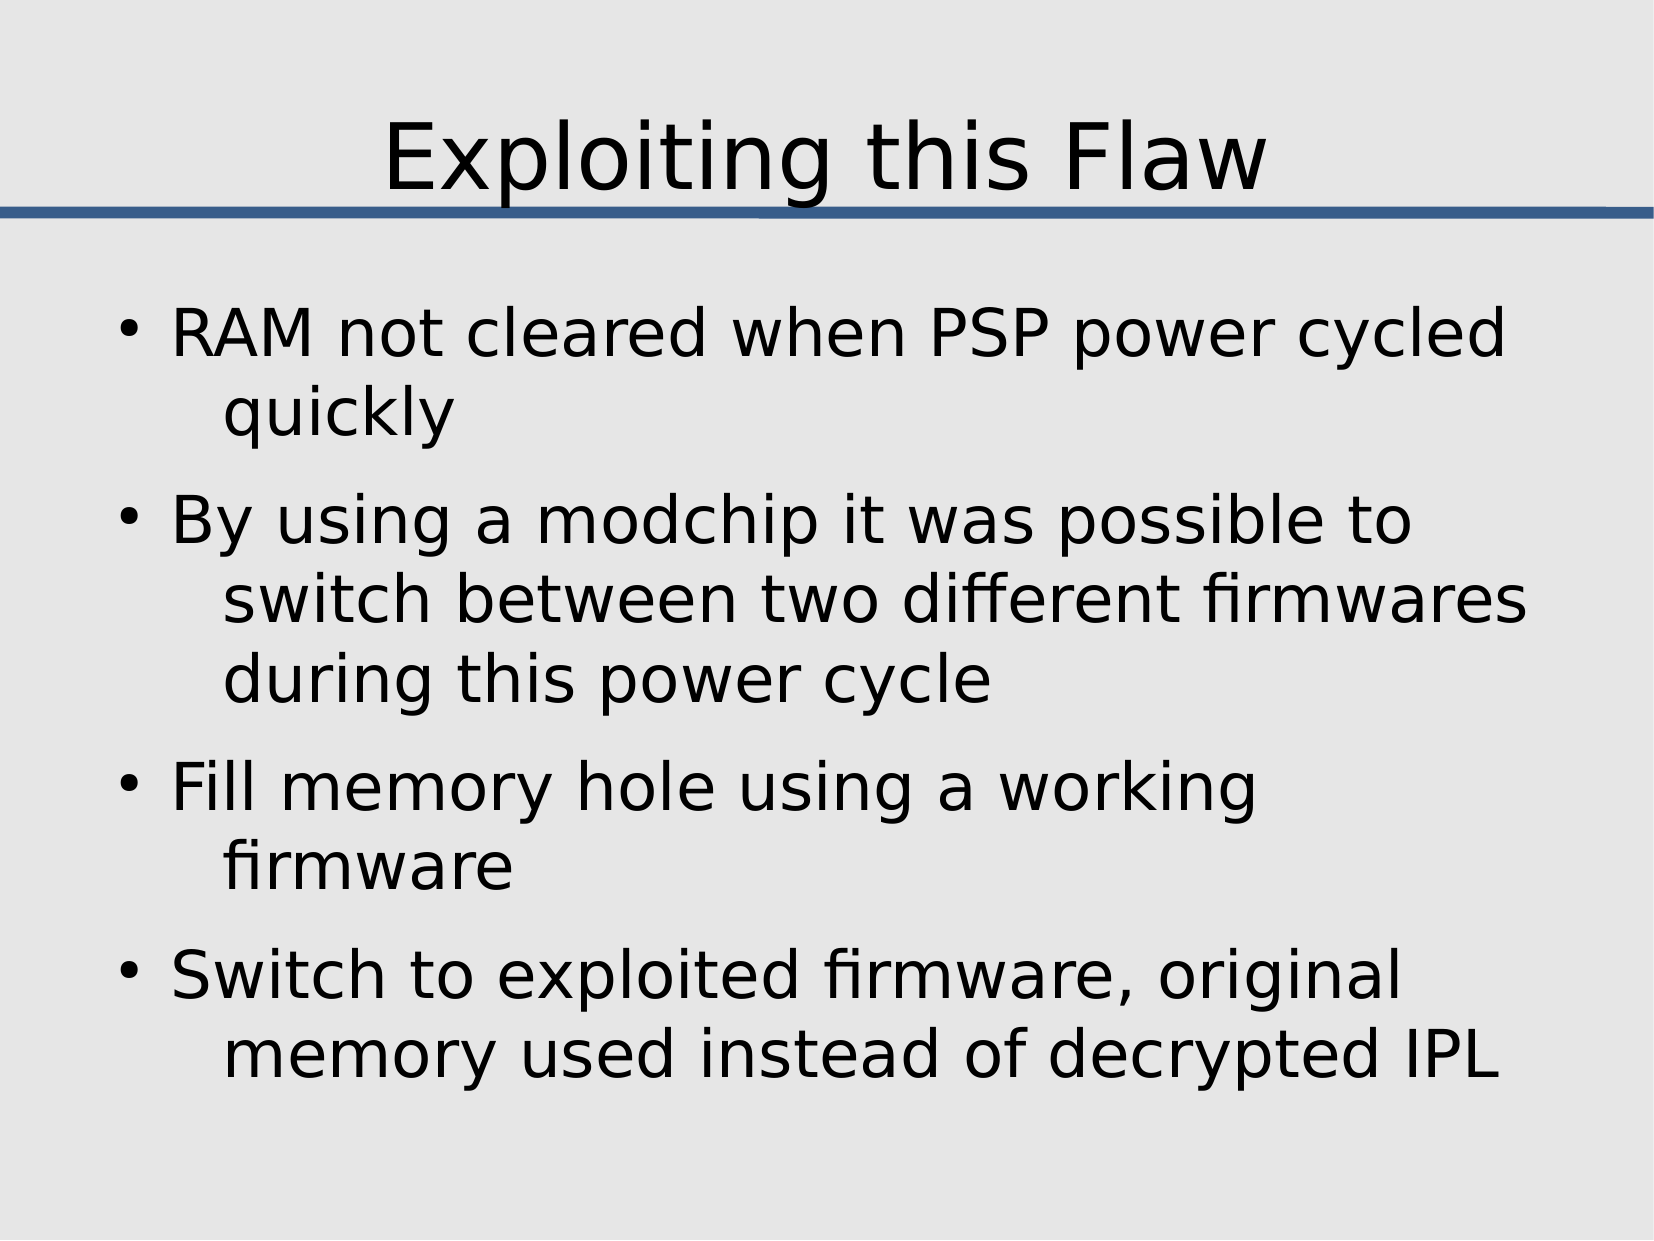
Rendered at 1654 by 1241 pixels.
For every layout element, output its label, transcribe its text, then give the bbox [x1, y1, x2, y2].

title Exploiting this Flaw [82, 56, 1571, 250]
list RAM not cleared when PSP power cycled quickly By using a modchip it was possible to switch between two different firmwares during this power cycle Fill memory hole using a working firmware Switch to exploited firmware, original memory used instead of decrypted IPL [82, 290, 1571, 1094]
